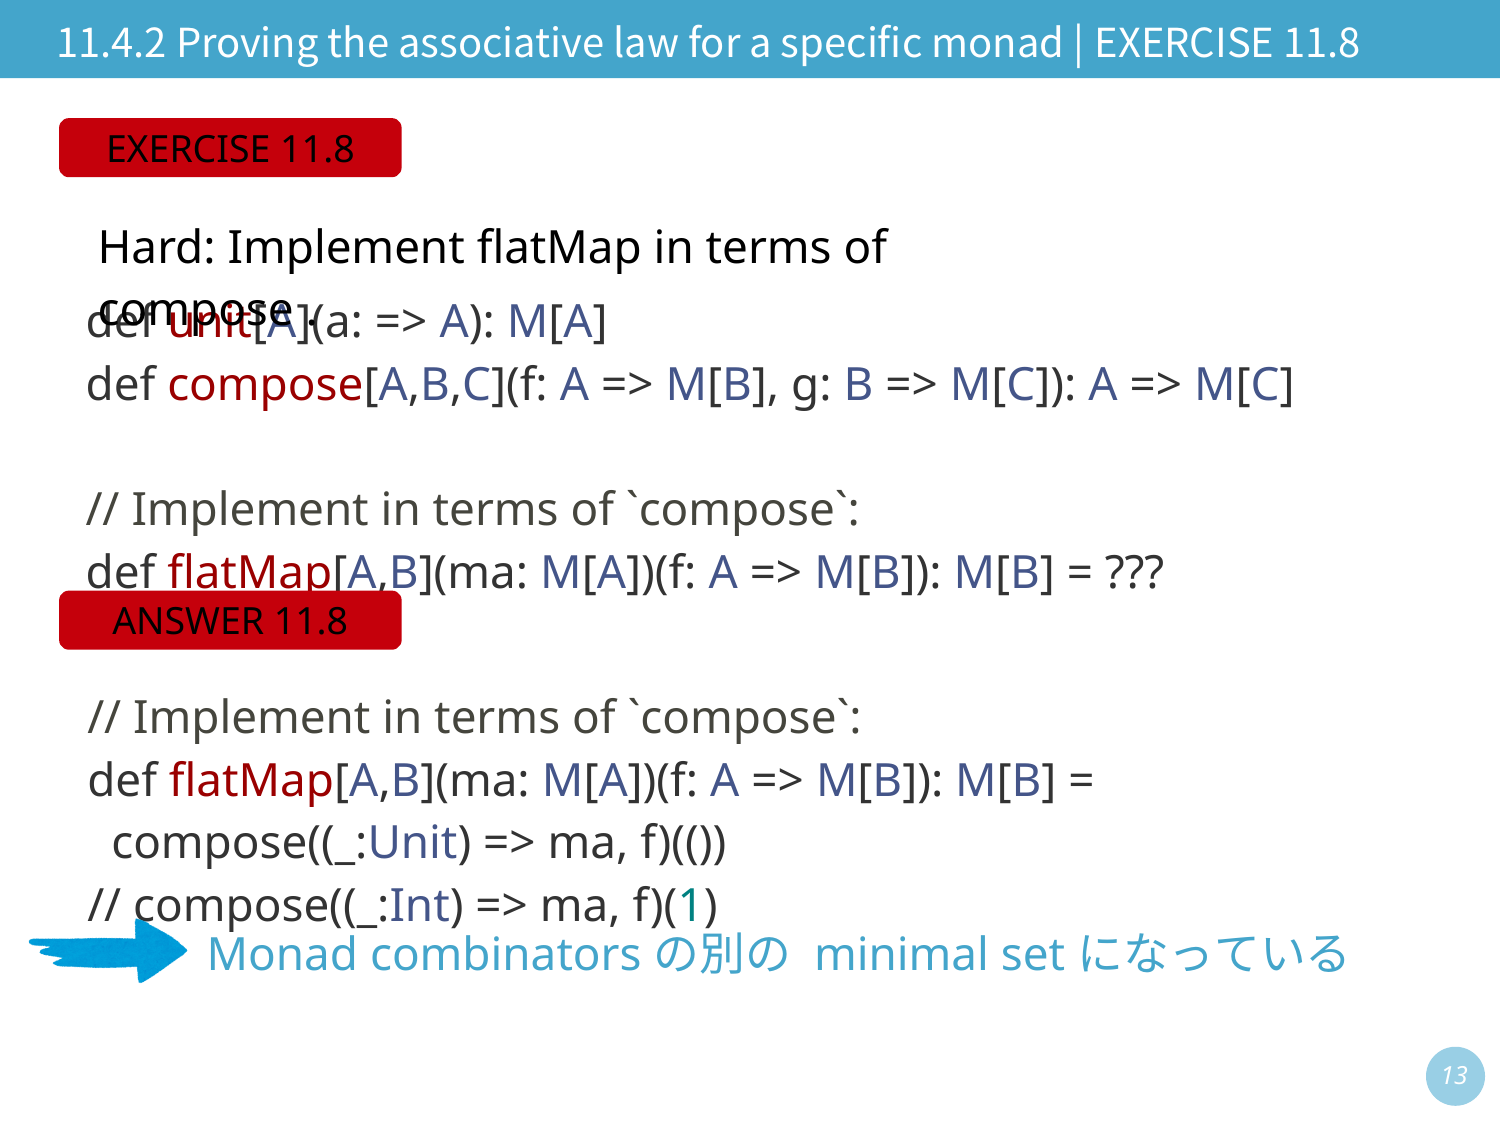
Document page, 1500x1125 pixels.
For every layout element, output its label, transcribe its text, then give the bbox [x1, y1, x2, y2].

text_box Hard: Implement flatMap in terms of compose . [82, 206, 1087, 278]
text_box def unit[A](a: => A): M[A] def compose[A,B,C](f: A => M[B], g: B => M[C]): A => M[C] // Implement in terms of `compose`: def flatMap[A,B](ma: M[A])(f: A => M[B]): M[B] = ??? [70, 281, 1430, 538]
text_box EXERCISE 11.8 [59, 118, 402, 178]
title 11.4.2 Proving the associative law for a specific monad | EXERCISE 11.8 [41, 7, 1392, 76]
slide_number <number> [1424, 1046, 1484, 1107]
text_box Monad combinators の別の minimal set になっている [191, 917, 1418, 988]
text_box // Implement in terms of `compose`: def flatMap[A,B](ma: M[A])(f: A => M[B]): M[B] = compose((_:Unit) => ma, f)(()) // compose((_:Int) => ma, f)(1) [72, 677, 1418, 917]
picture [23, 909, 192, 993]
text_box ANSWER 11.8 [59, 590, 402, 650]
